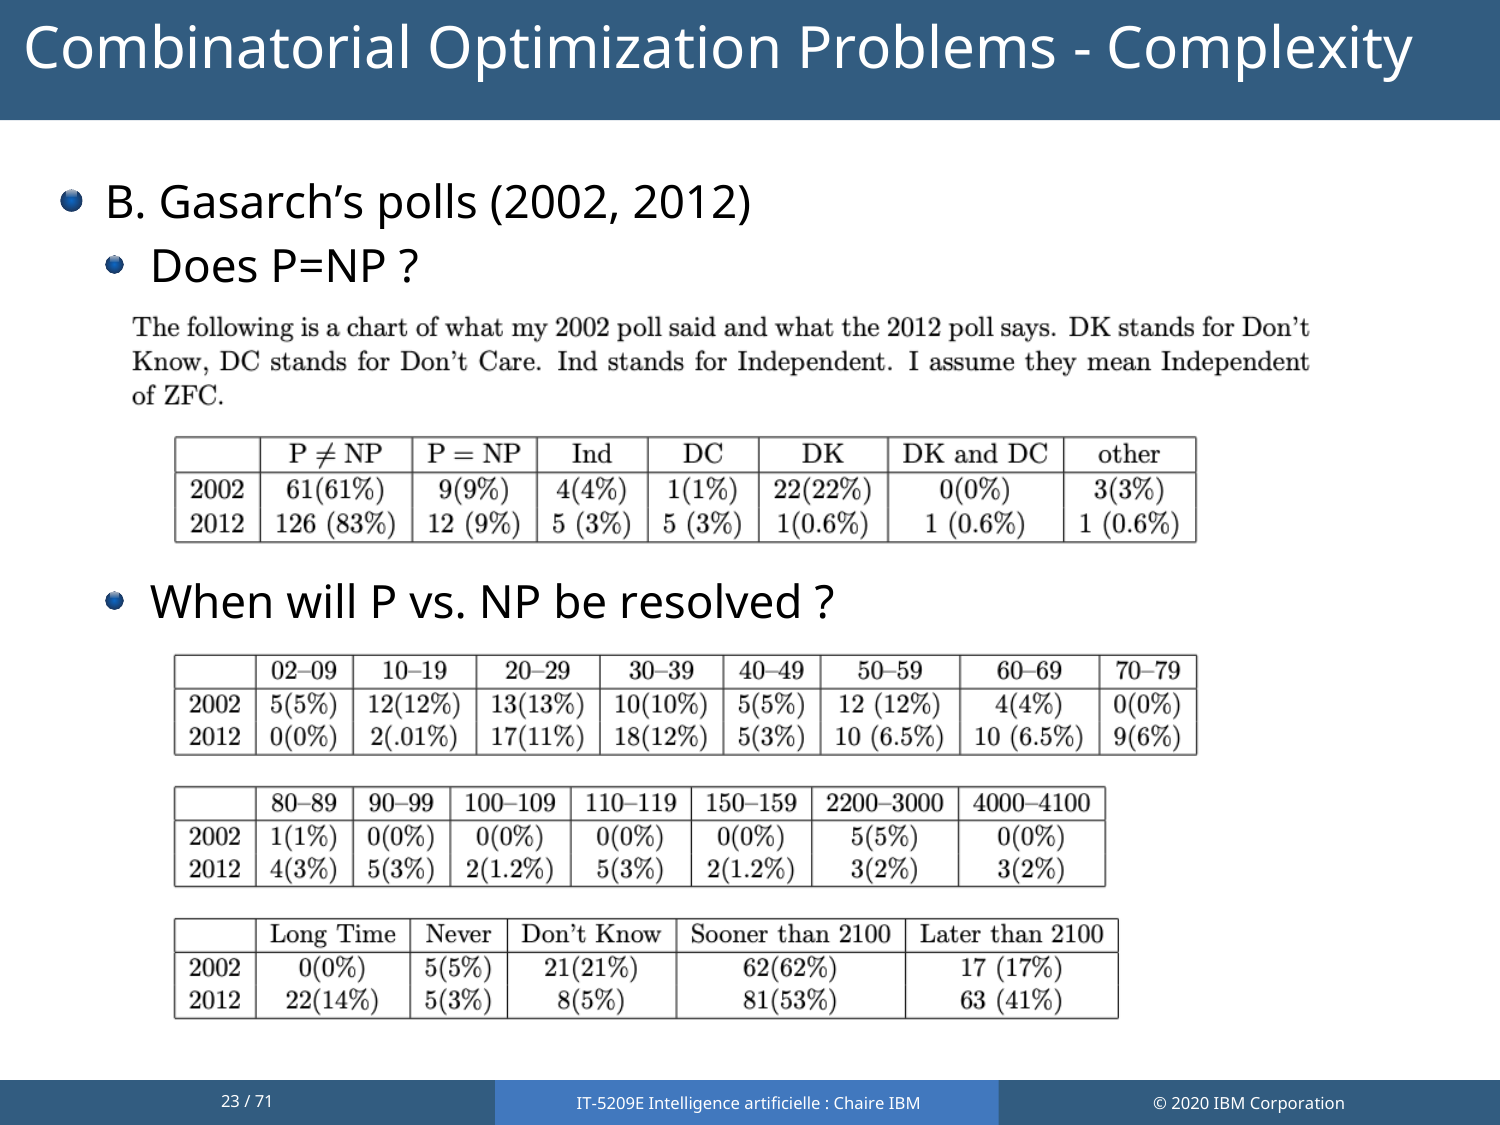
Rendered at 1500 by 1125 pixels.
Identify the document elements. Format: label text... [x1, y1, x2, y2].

list B. Gasarch’s polls (2002, 2012) Does P=NP ? When will P vs. NP be resolved ? [45, 165, 1441, 1071]
title Combinatorial Optimization Problems - Complexity [0, 0, 1500, 121]
picture [157, 644, 1208, 1029]
picture [124, 307, 1325, 554]
